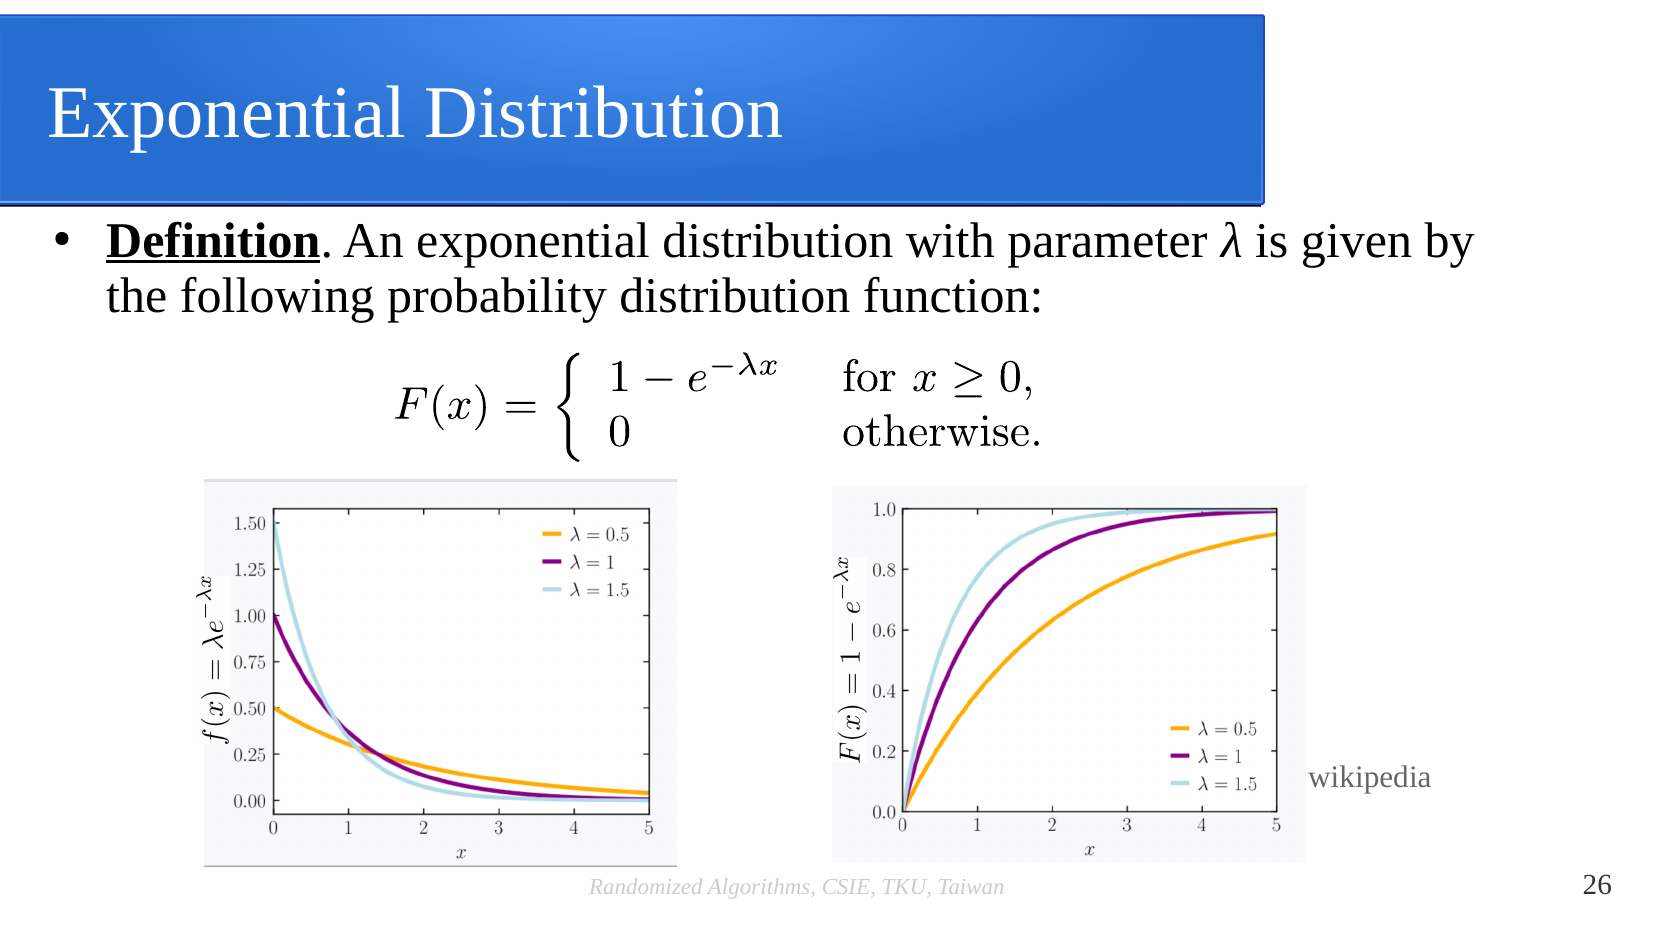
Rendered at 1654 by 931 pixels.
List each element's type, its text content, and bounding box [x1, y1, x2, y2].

picture [832, 485, 1306, 863]
picture [196, 479, 677, 868]
list Definition. An exponential distribution with parameter λ is given by the following probability distribution function: [35, 212, 1524, 753]
text_box [394, 352, 1039, 462]
title Exponential Distribution [47, 35, 1199, 189]
text_box wikipedia [1293, 752, 1483, 802]
